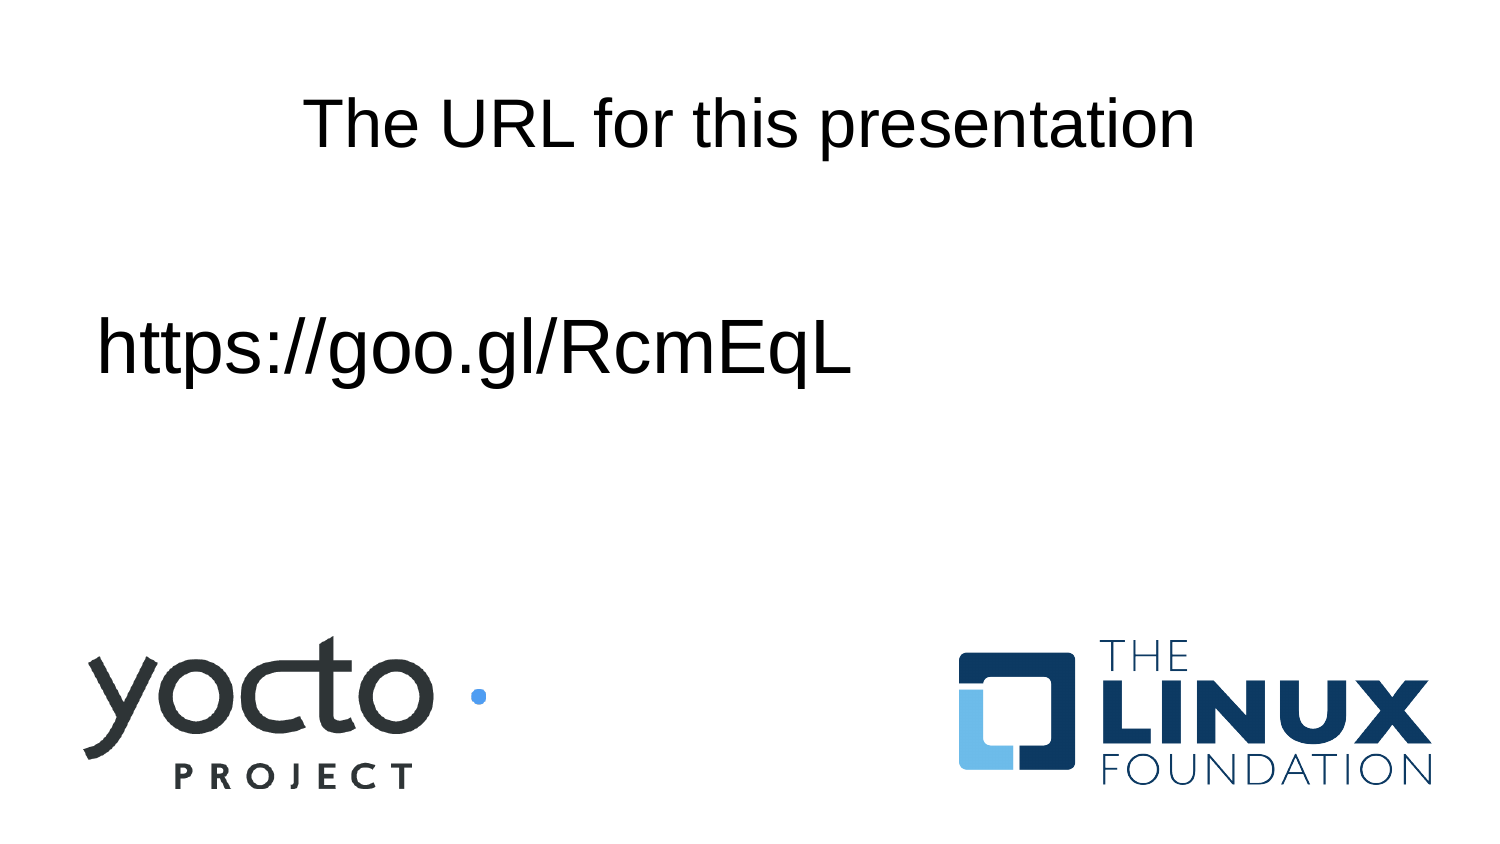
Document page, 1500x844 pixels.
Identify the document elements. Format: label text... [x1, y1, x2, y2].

title The URL for this presentation [51, 72, 1449, 167]
list https://goo.gl/RcmEqL [51, 189, 1449, 750]
picture [959, 640, 1432, 785]
picture [83, 636, 486, 789]
